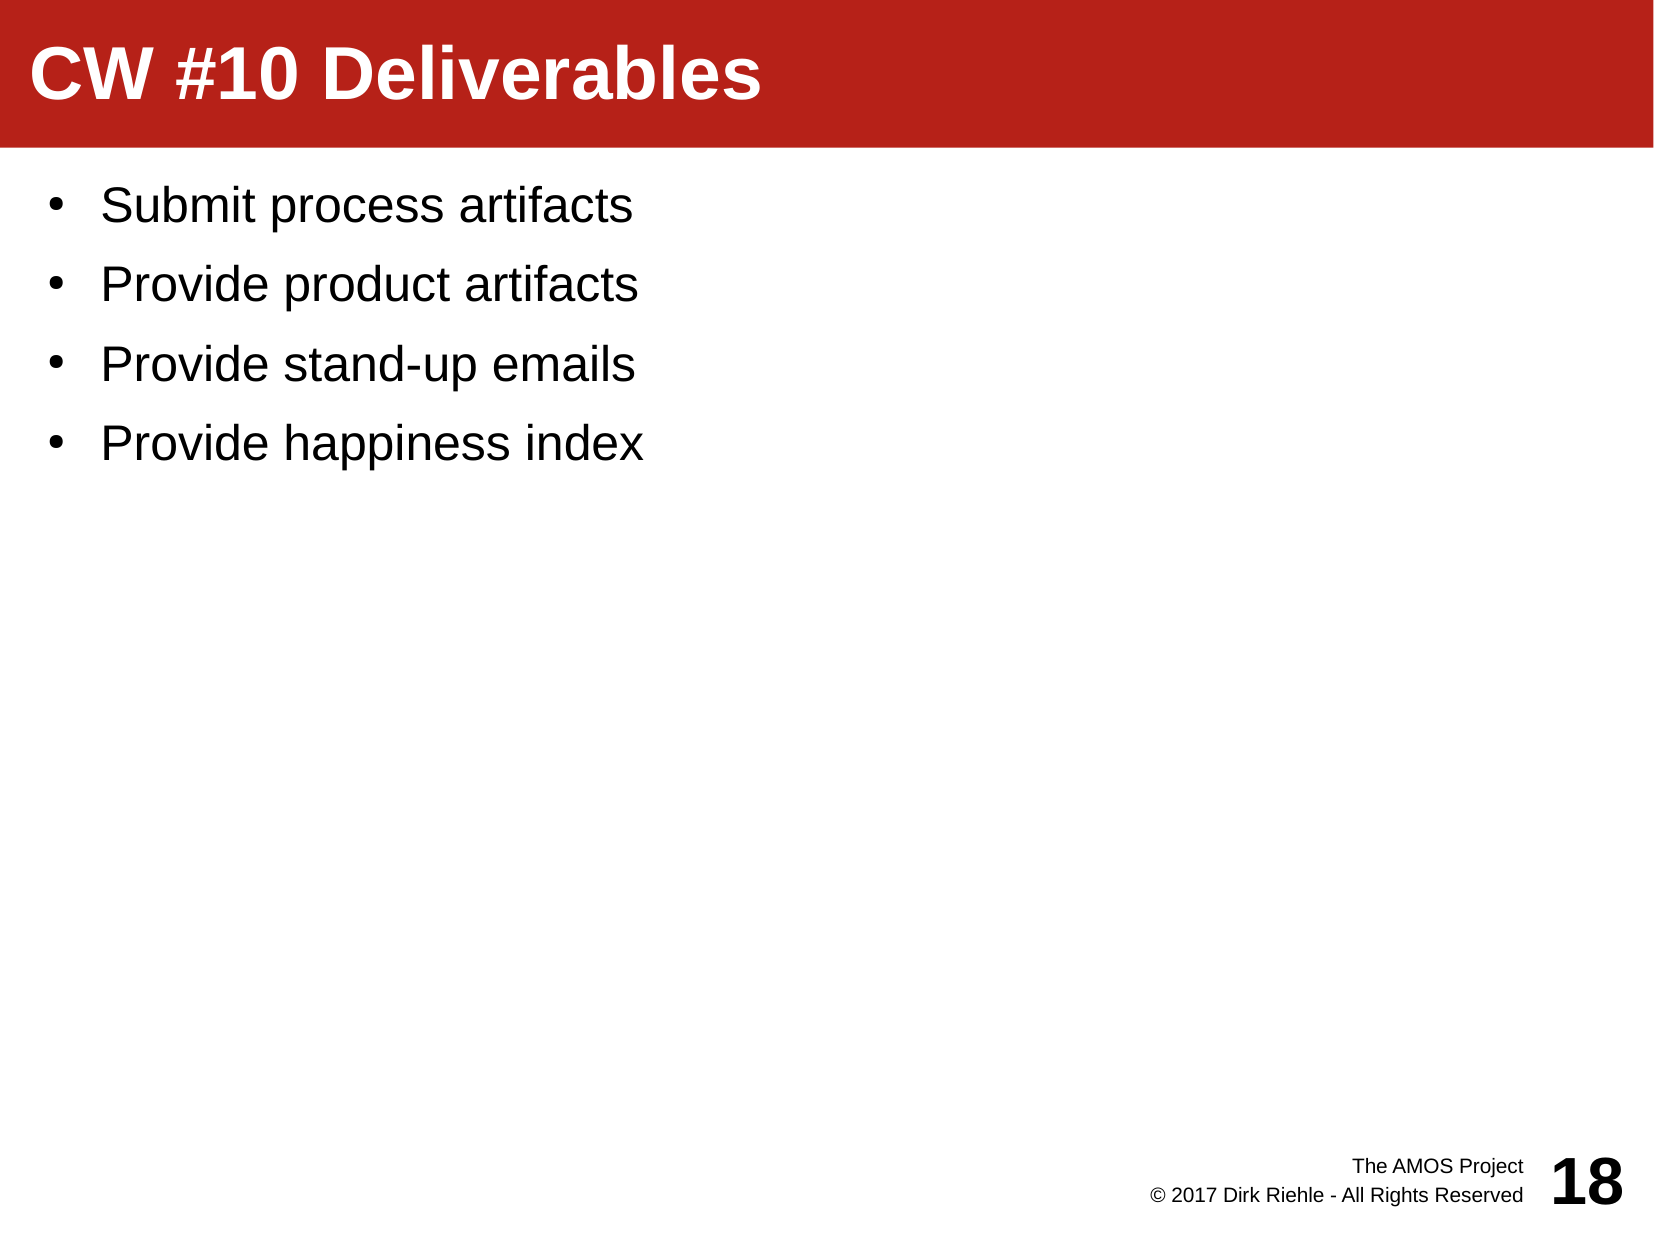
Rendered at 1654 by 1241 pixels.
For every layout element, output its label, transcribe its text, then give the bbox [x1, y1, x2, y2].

title CW #10 Deliverables [0, 0, 1654, 148]
list Submit process artifacts Provide product artifacts Provide stand-up emails Provide happiness index [29, 177, 1625, 1063]
